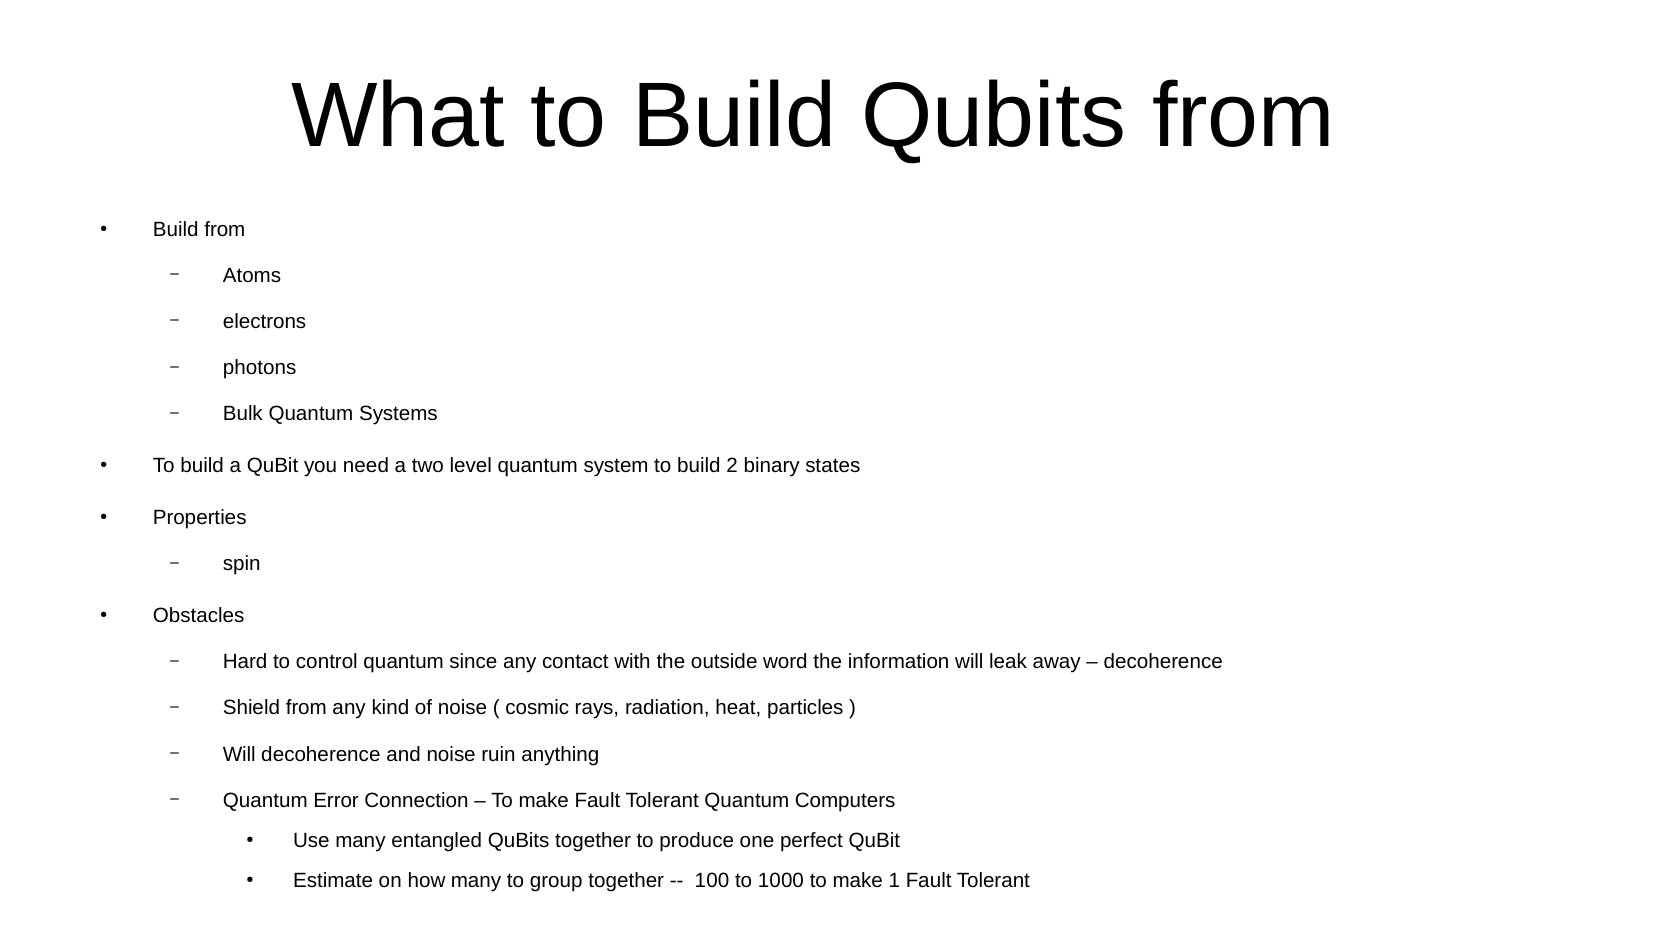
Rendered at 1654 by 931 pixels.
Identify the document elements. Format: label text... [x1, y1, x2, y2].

title What to Build Qubits from [82, 37, 1571, 193]
list Build from Atoms electrons photons Bulk Quantum Systems To build a QuBit you need a two level quantum system to build 2 binary states Properties spin Obstacles Hard to control quantum since any contact with the outside word the information will leak away – decoherence Shield from any kind of noise ( cosmic rays, radiation, heat, particles ) Will decoherence and noise ruin anything Quantum Error Connection – To make Fault Tolerant Quantum Computers Use many entangled QuBits together to produce one perfect QuBit Estimate on how many to group together -- 100 to 1000 to make 1 Fault Tolerant [82, 217, 1613, 901]
